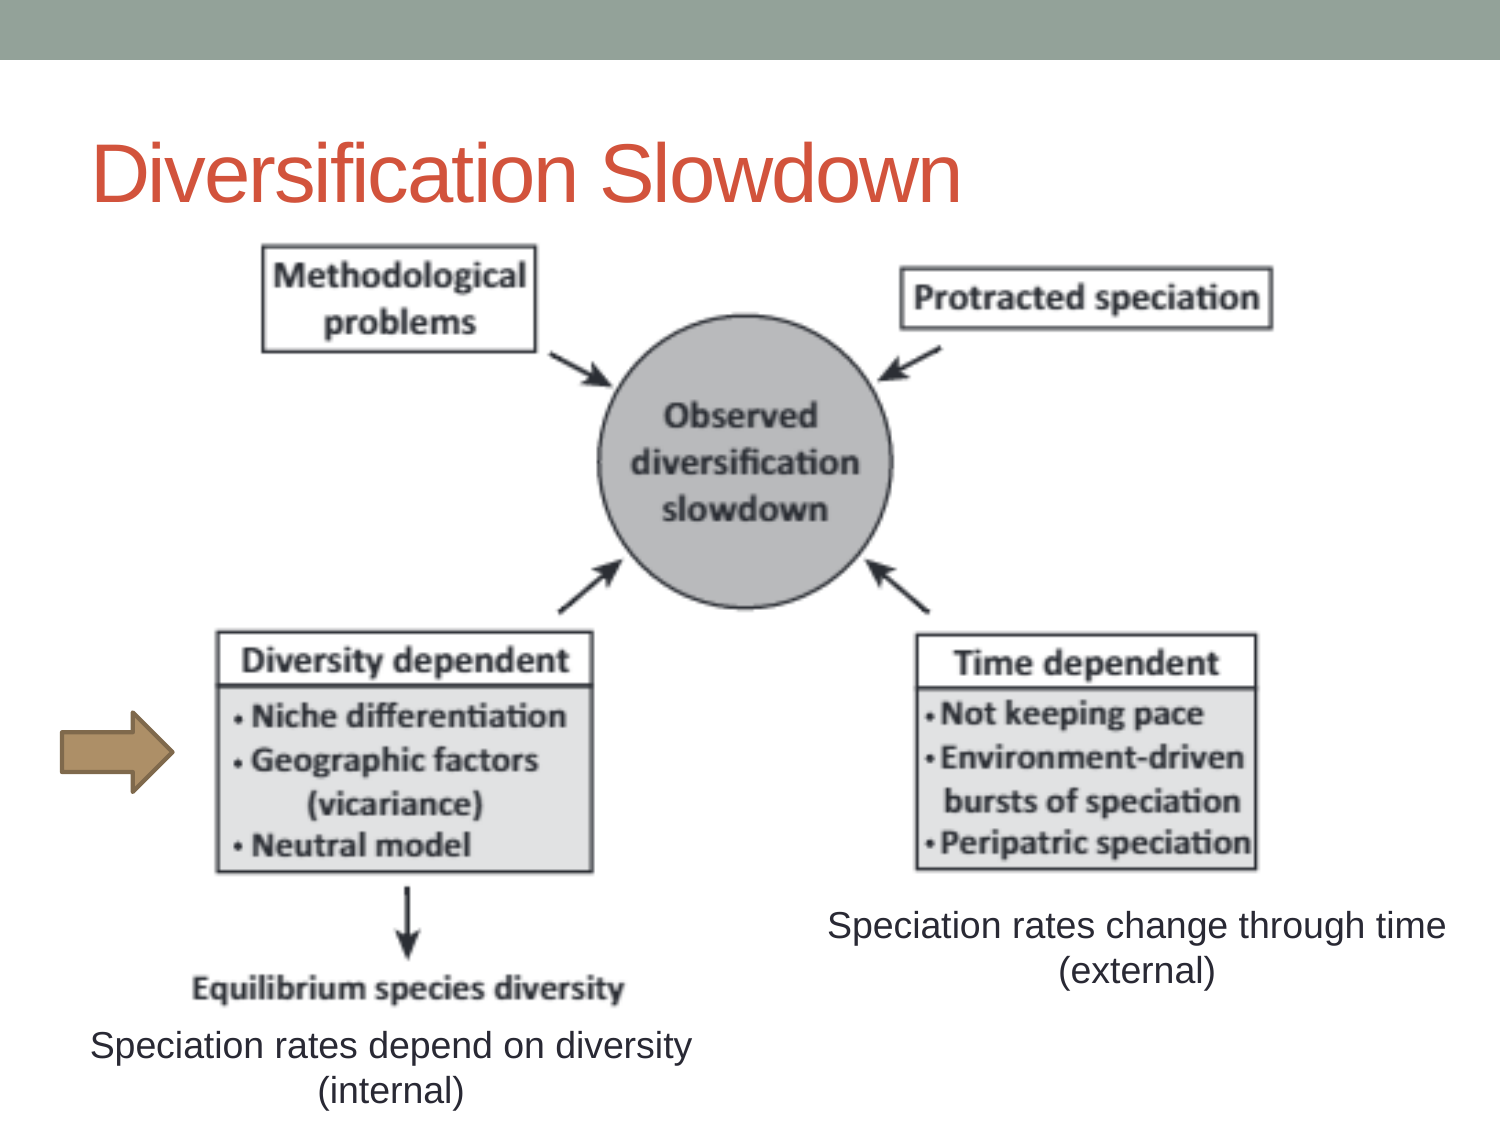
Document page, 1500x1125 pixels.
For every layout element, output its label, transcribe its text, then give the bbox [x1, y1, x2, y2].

text_box [62, 712, 173, 792]
picture [188, 236, 1277, 1025]
text_box Speciation rates depend on diversity (internal) [0, 1013, 720, 1119]
title Diversification Slowdown [75, 87, 1425, 250]
text_box Speciation rates change through time (external) [723, 894, 1476, 999]
